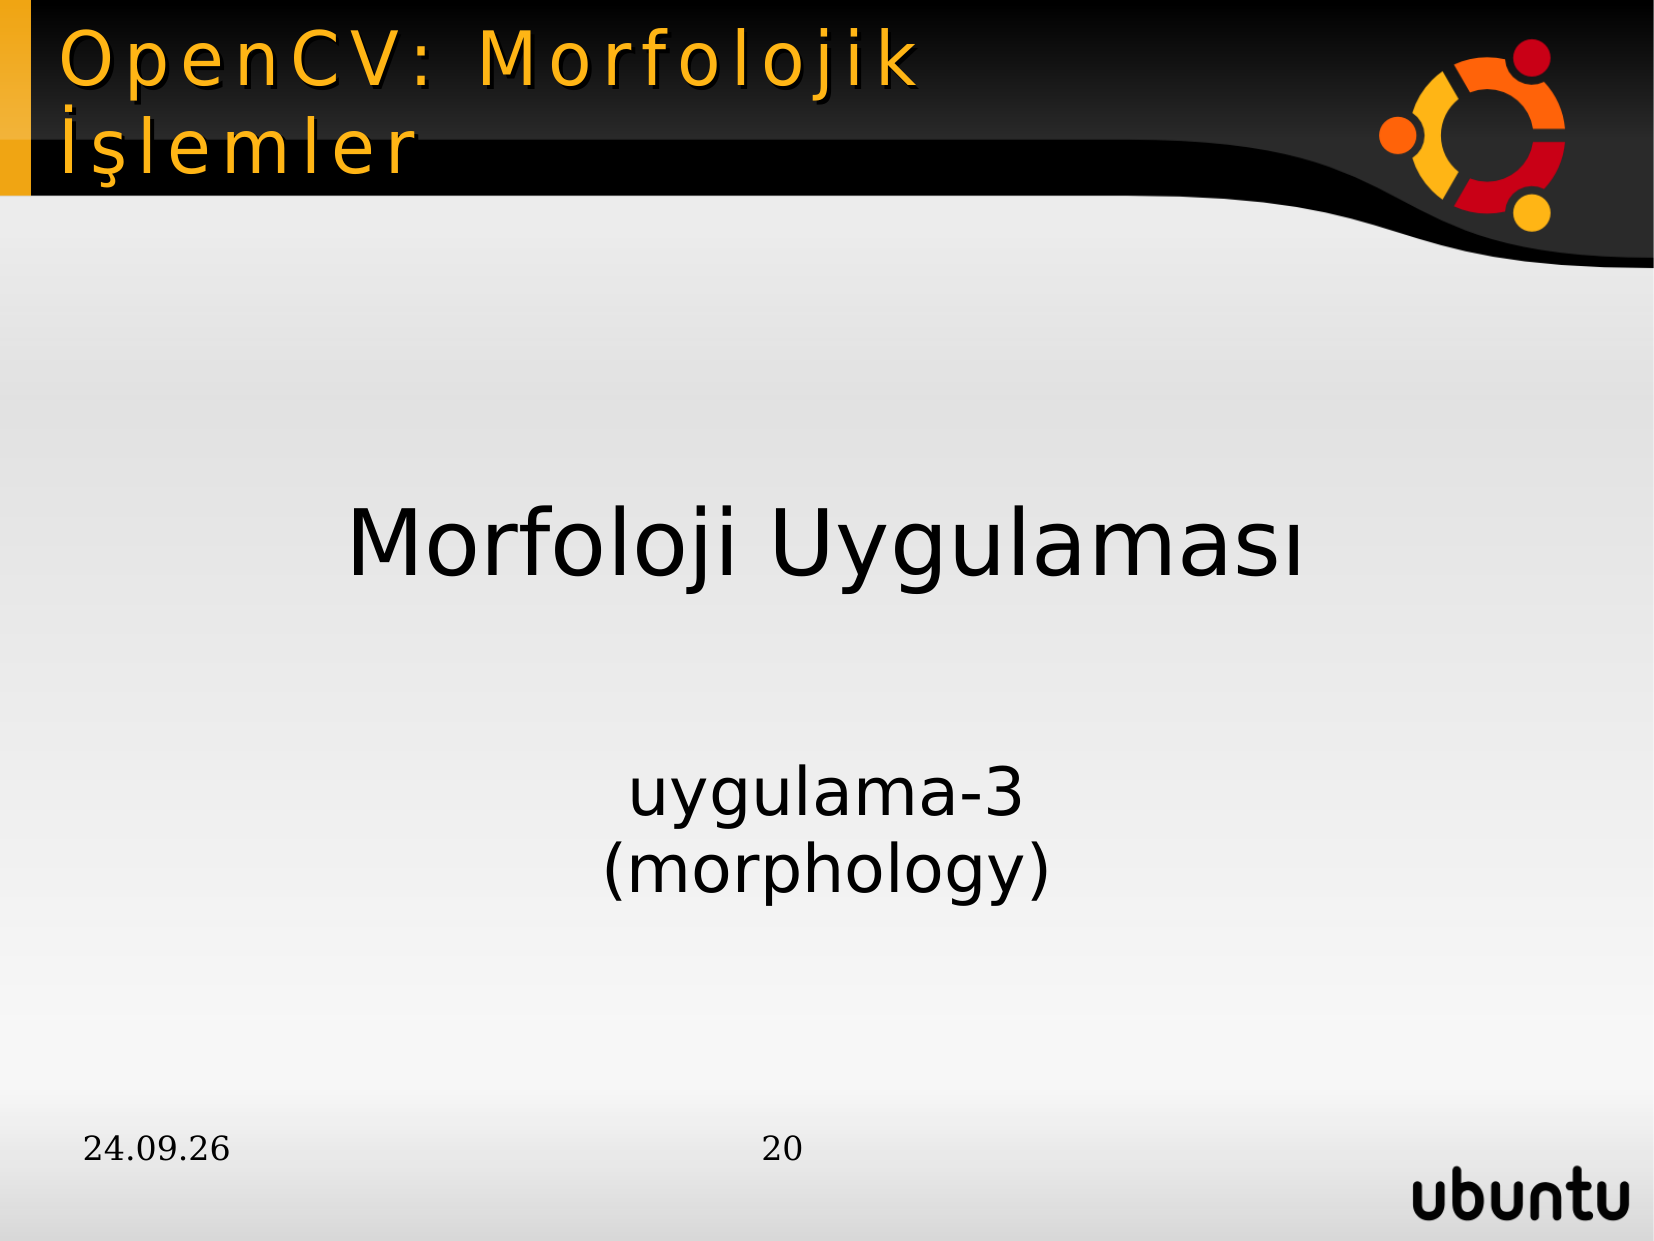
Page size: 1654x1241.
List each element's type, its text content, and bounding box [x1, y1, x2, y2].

subtitle Morfoloji Uygulaması uygulama-3 (morphology) [82, 297, 1571, 1102]
title OpenCV: Morfolojik İşlemler [59, 16, 1270, 191]
picture [0, 0, 1654, 1241]
